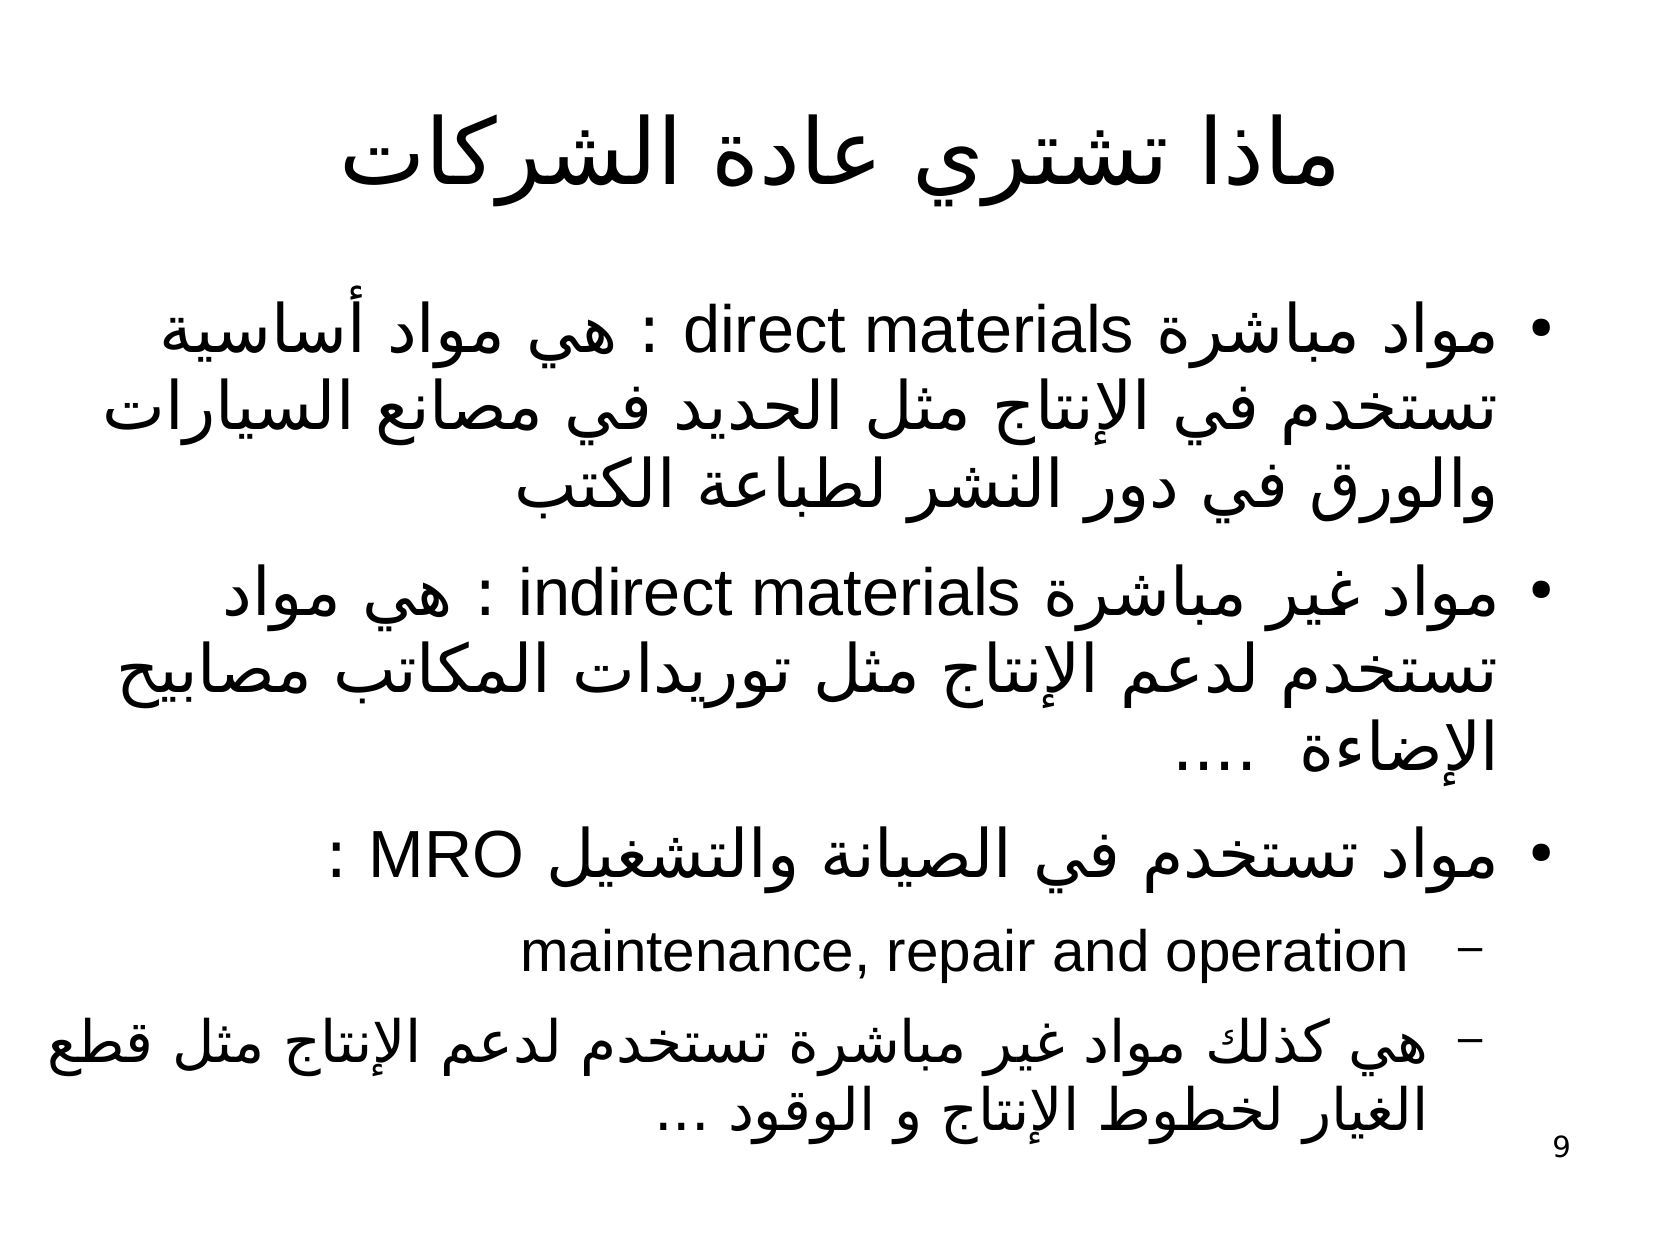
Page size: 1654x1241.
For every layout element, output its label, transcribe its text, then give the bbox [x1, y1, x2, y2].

title ماذا تشتري عادة الشركات [82, 49, 1571, 257]
list مواد مباشرة direct materials : هي مواد أساسية تستخدم في الإنتاج مثل الحديد في مصانع السيارات والورق في دور النشر لطباعة الكتب مواد غير مباشرة indirect materials : هي مواد تستخدم لدعم الإنتاج مثل توريدات المكاتب مصابيح الإضاءة .... مواد تستخدم في الصيانة والتشغيل MRO : maintenance, repair and operation هي كذلك مواد غير مباشرة تستخدم لدعم الإنتاج مثل قطع الغيار لخطوط الإنتاج و الوقود ... [23, 290, 1571, 1146]
